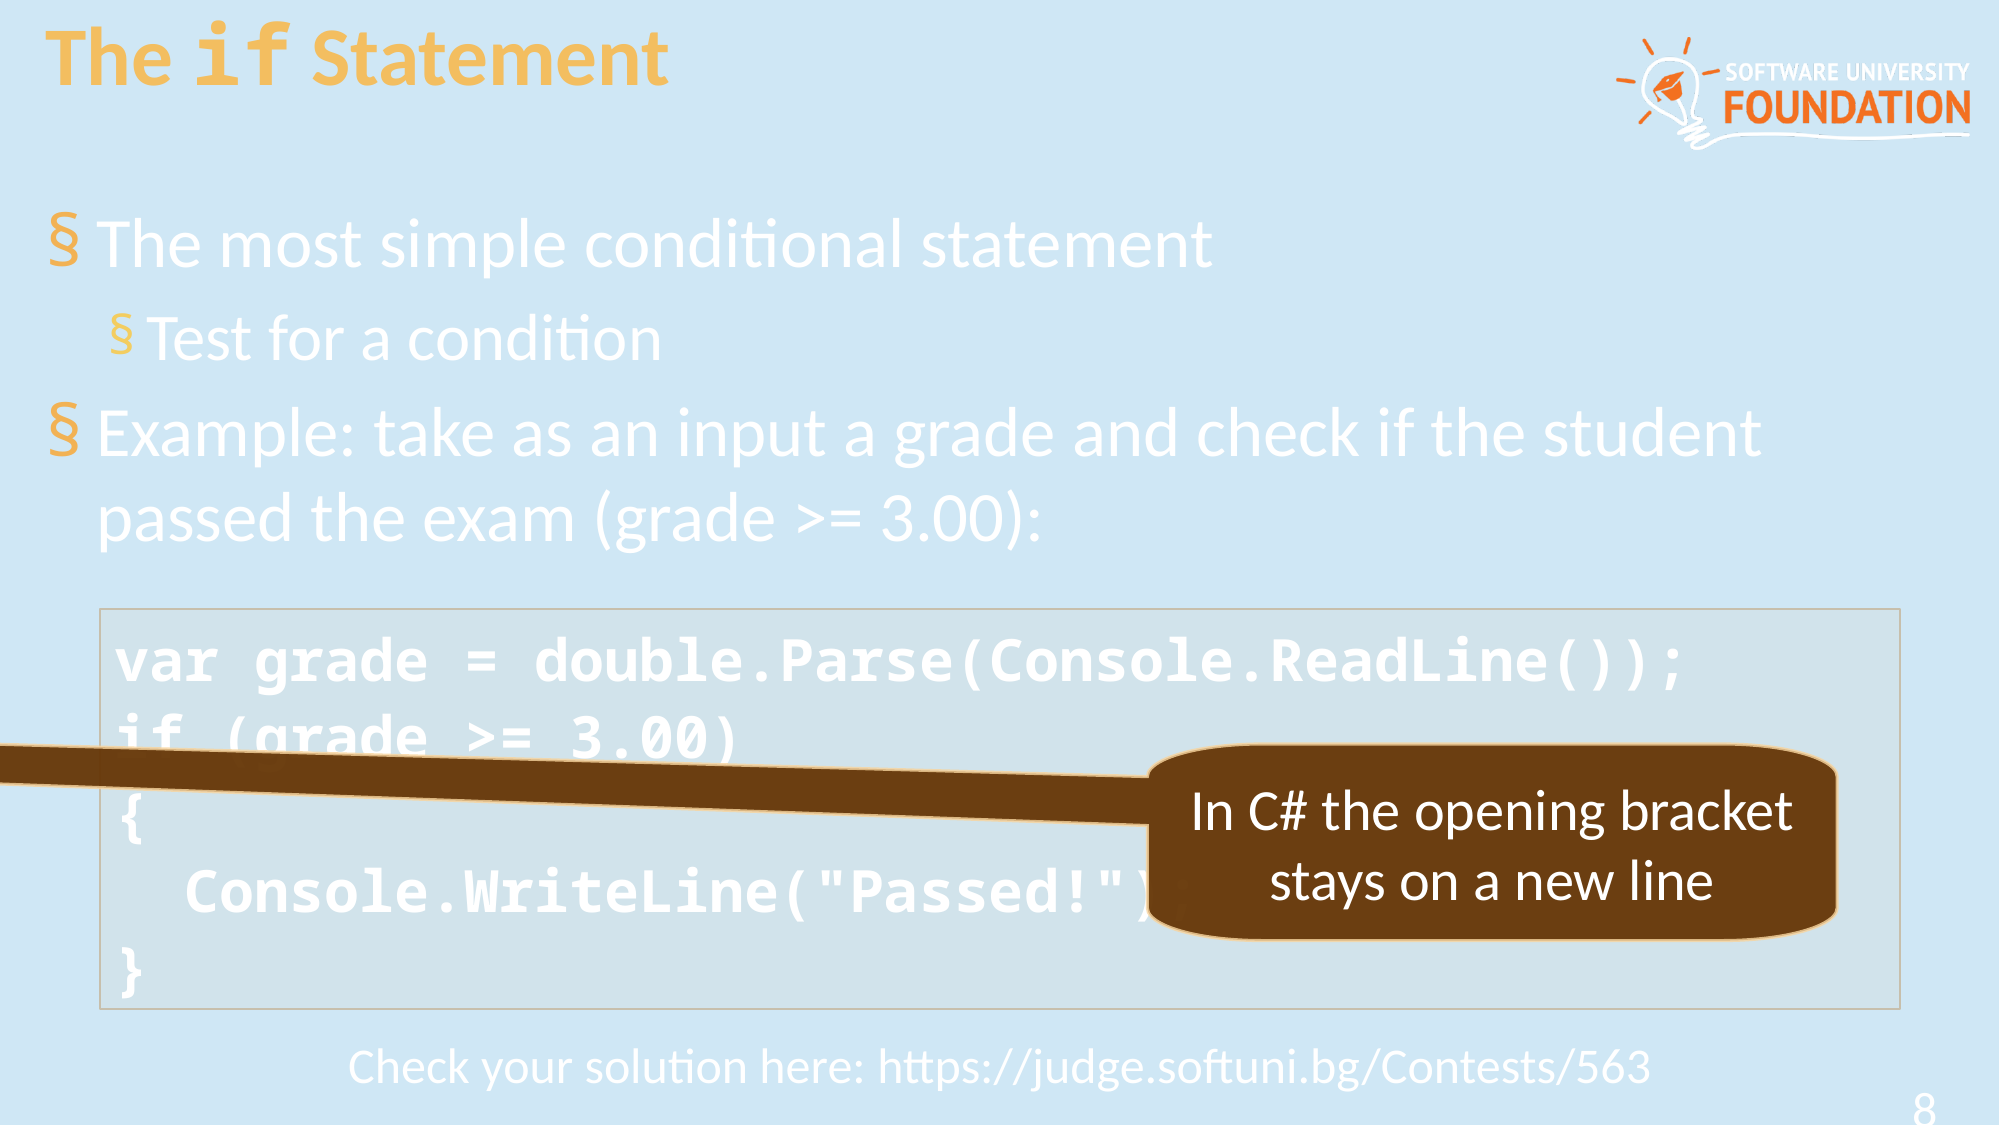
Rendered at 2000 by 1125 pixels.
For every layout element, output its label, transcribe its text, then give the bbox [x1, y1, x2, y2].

list The most simple conditional statement Test for a condition Example: take as an input a grade and check if the student passed the exam (grade >= 3.00): [31, 188, 1968, 1103]
text_box Check your solution here: https://judge.softuni.bg/Contests/563 [149, 1026, 1850, 1101]
title The if Statement [30, 6, 1602, 189]
text_box In C# the opening bracket stays on a new line [0, 743, 1838, 941]
text_box var grade = double.Parse(Console.ReadLine()); if (grade >= 3.00) { Console.WriteLine("Passed!"); } [99, 609, 1900, 1009]
picture [1612, 37, 1970, 163]
